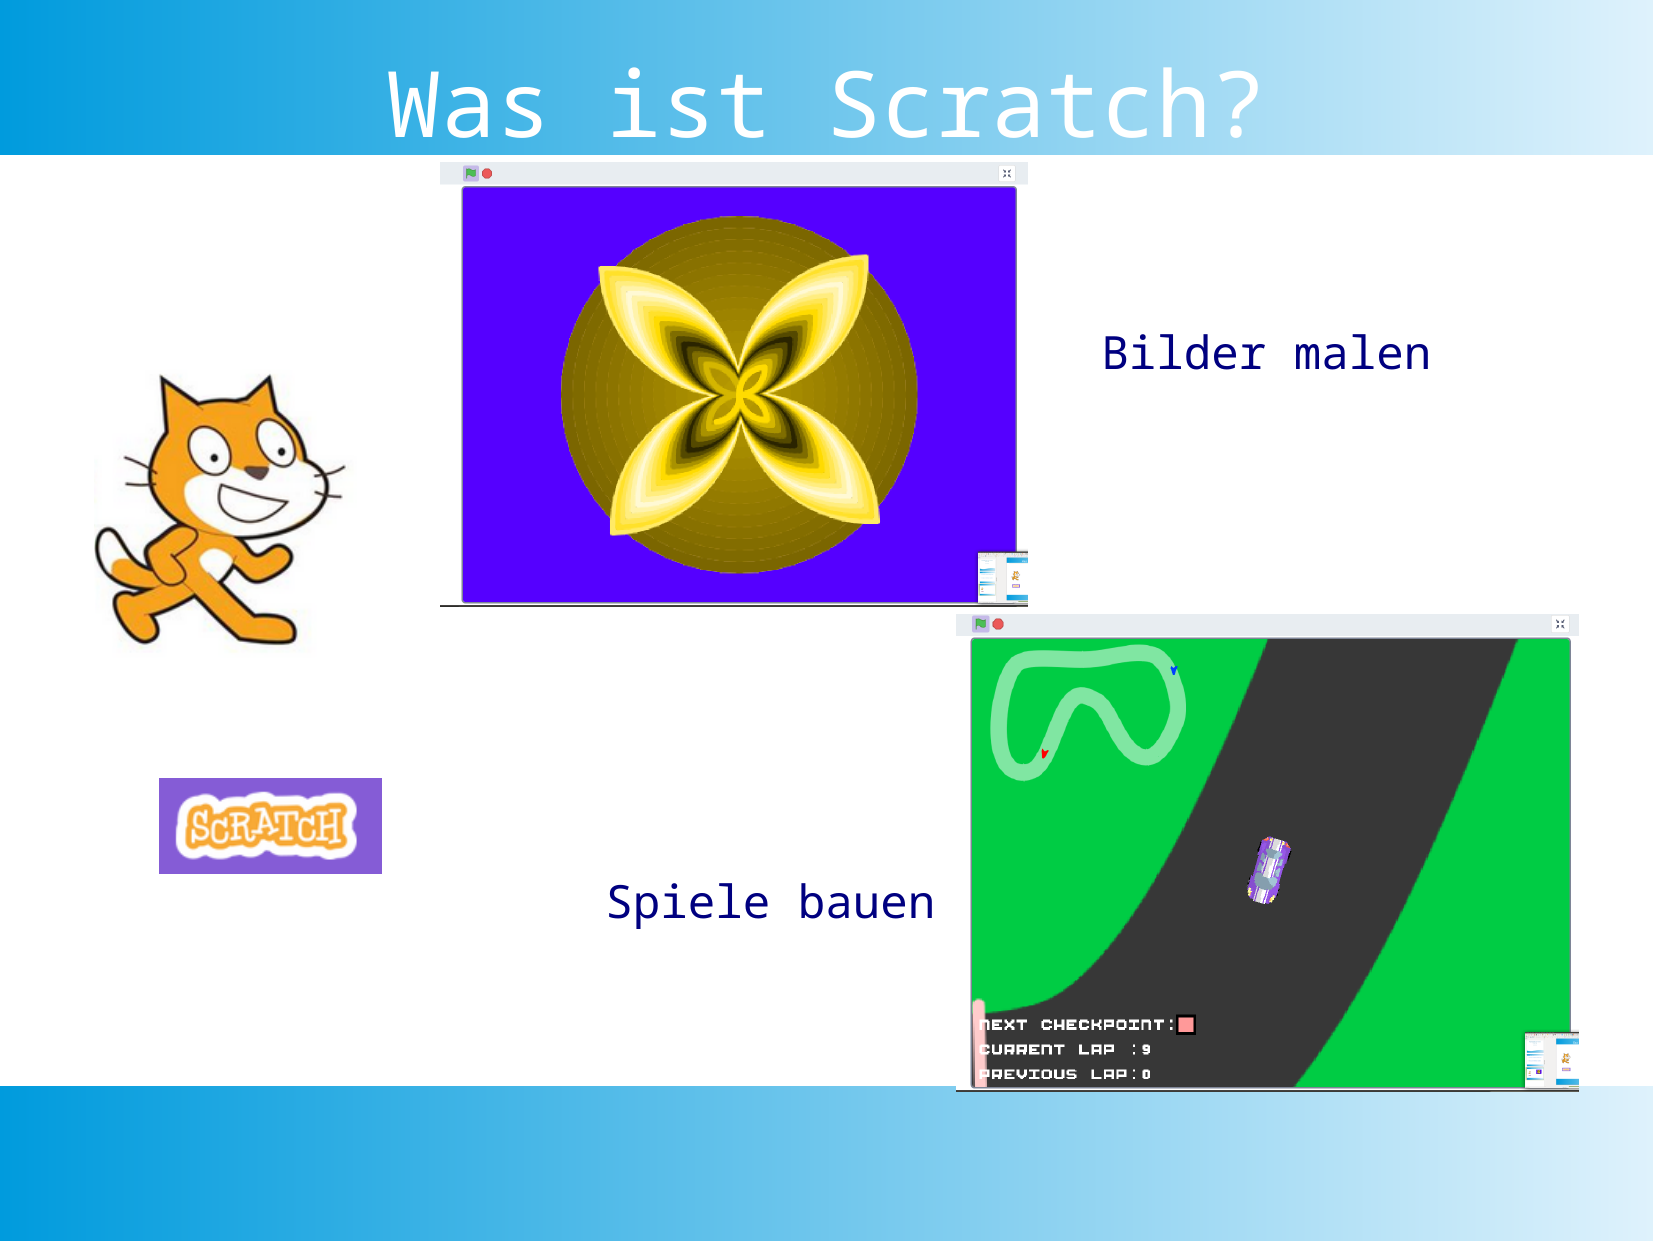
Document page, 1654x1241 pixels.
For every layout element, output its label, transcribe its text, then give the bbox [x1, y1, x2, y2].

text_box Spiele bauen [590, 862, 1040, 939]
picture [440, 162, 1028, 607]
title Was ist Scratch? [82, 40, 1571, 163]
picture [159, 778, 382, 875]
picture [94, 354, 357, 678]
text_box Bilder malen [1086, 313, 1536, 389]
picture [956, 614, 1579, 1092]
